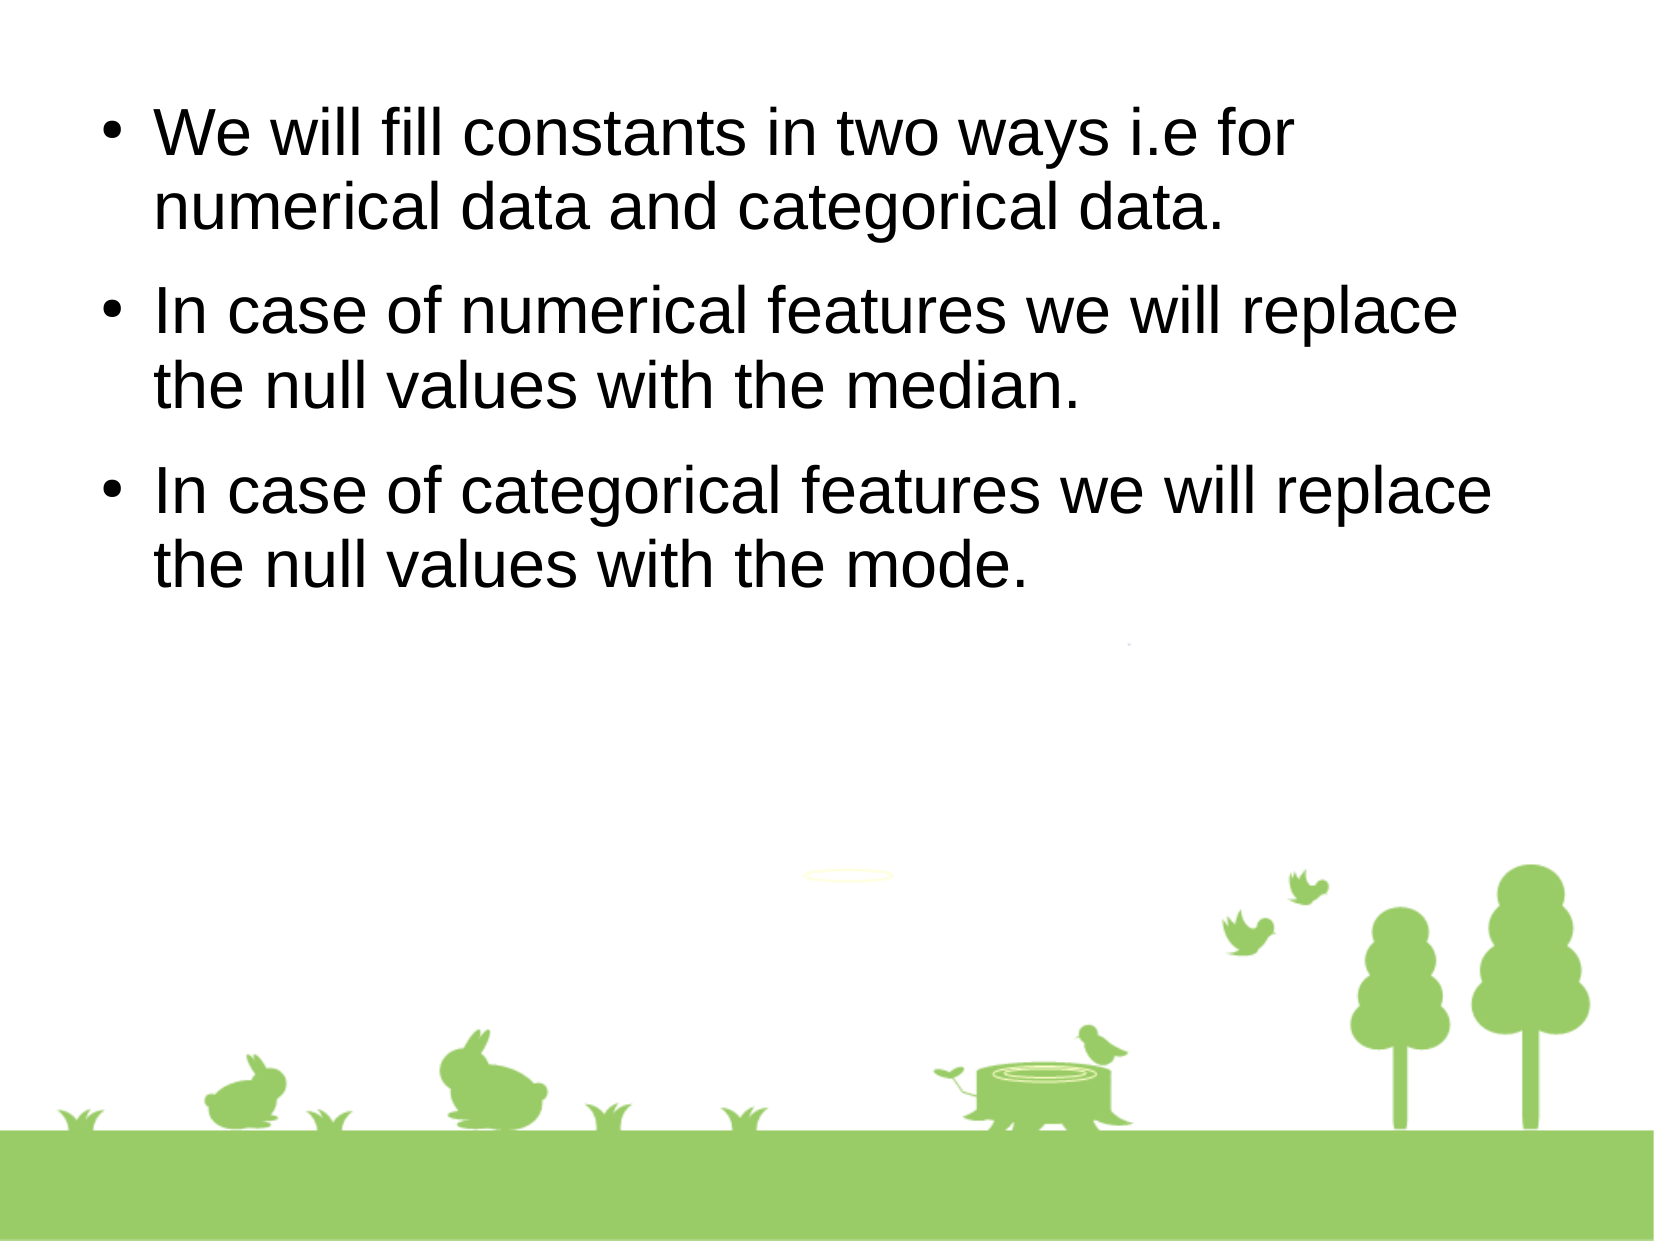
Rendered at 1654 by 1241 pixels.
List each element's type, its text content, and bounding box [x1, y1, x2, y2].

picture [0, 0, 1654, 1241]
list We will fill constants in two ways i.e for numerical data and categorical data. In case of numerical features we will replace the null values with the median. In case of categorical features we will replace the null values with the mode. [82, 94, 1571, 1010]
